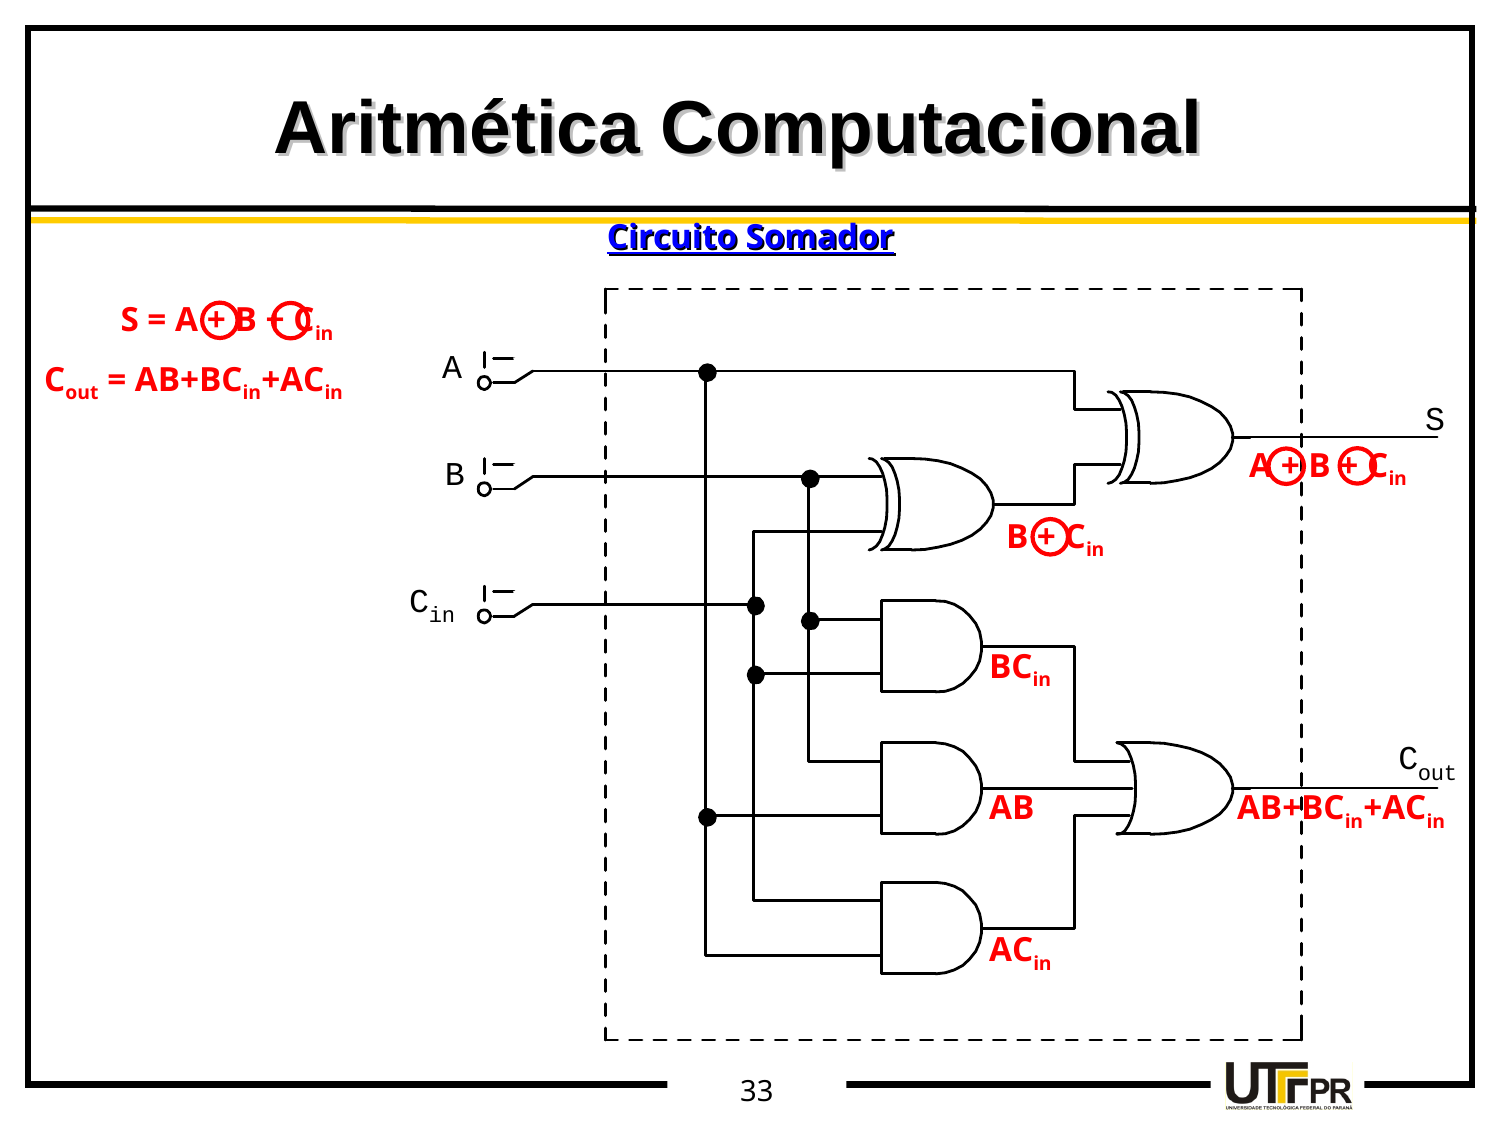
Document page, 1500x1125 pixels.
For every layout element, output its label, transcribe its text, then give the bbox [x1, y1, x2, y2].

text_box AB [974, 778, 1069, 835]
picture [1225, 1062, 1353, 1110]
text_box BCin [974, 637, 1081, 699]
text_box ACin [974, 920, 1081, 982]
text_box AB+BCin+ACin [1222, 778, 1483, 840]
text_box A + B + Cin [1234, 436, 1423, 498]
chart [383, 270, 1459, 1060]
text_box Cout = AB+BCin+ACin [29, 350, 383, 411]
text_box S = A + B + Cin [105, 290, 349, 352]
title Aritmética Computacional [29, 85, 1447, 180]
text_box B + Cin [982, 507, 1120, 569]
text_box Circuito Somador [592, 207, 910, 264]
